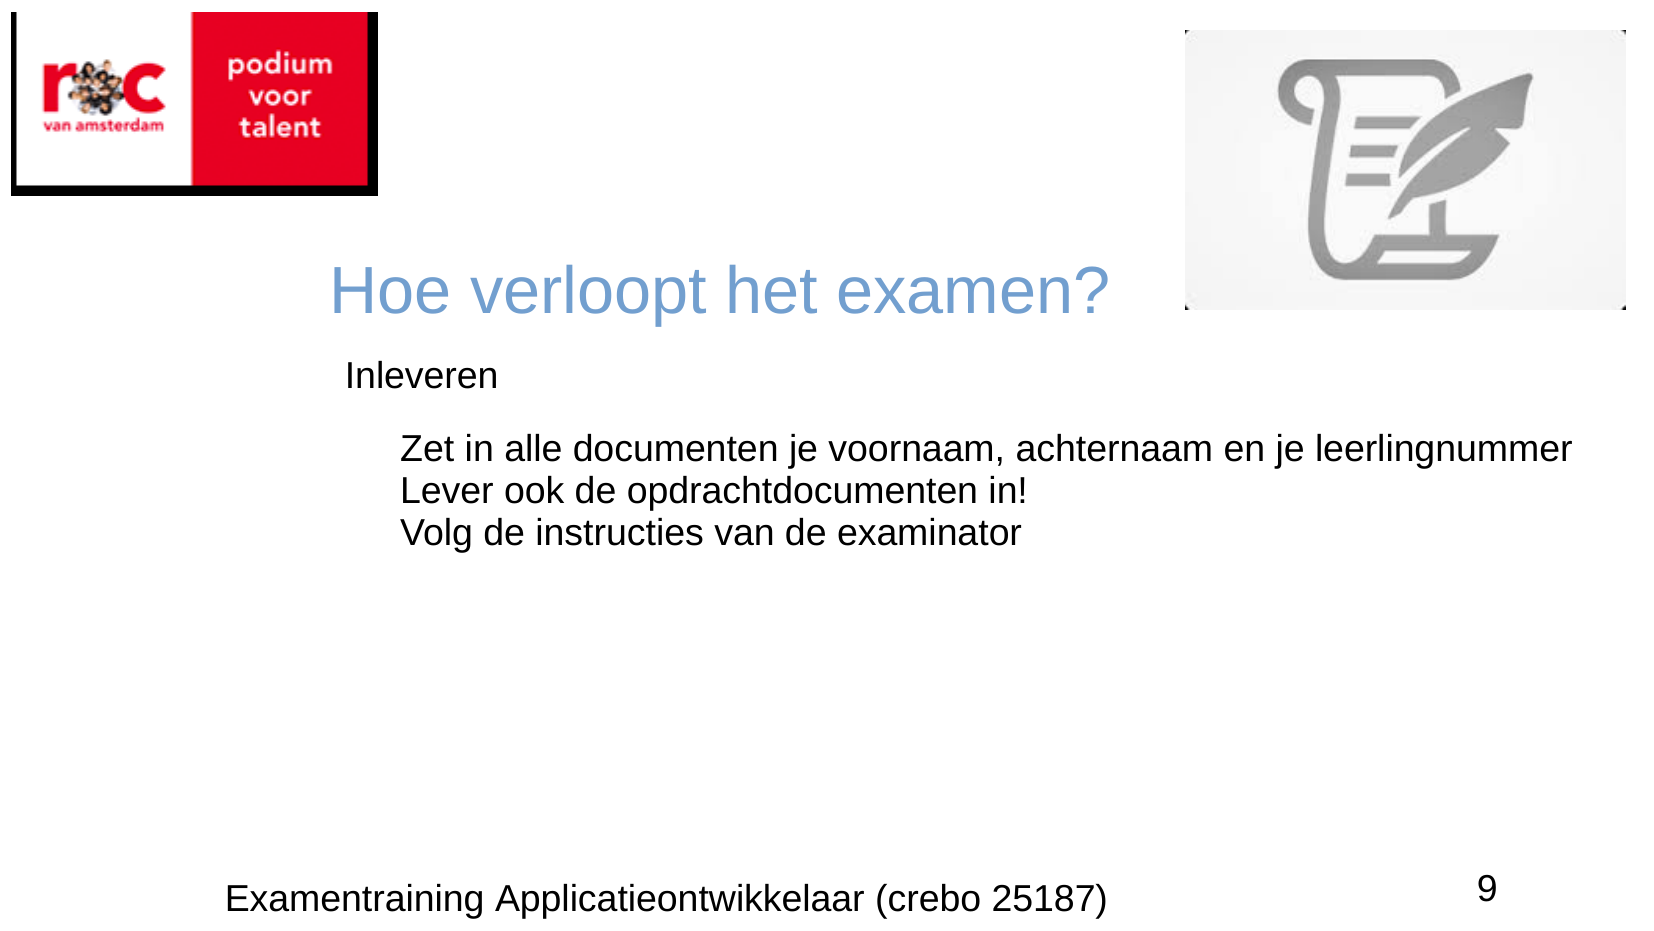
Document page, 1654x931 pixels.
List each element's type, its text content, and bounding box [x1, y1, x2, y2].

text_box Examentraining Applicatieontwikkelaar (crebo 25187) [210, 870, 1462, 927]
text_box <number> [1462, 860, 1654, 931]
text_box Inleveren [330, 347, 961, 405]
text_box Zet in alle documenten je voornaam, achternaam en je leerlingnummer Lever ook de opdrachtdocumenten in! Volg de instructies van de examinator [375, 420, 1636, 561]
text_box Hoe verloopt het examen? [315, 245, 1321, 435]
picture [11, 12, 378, 196]
picture [1185, 30, 1626, 310]
